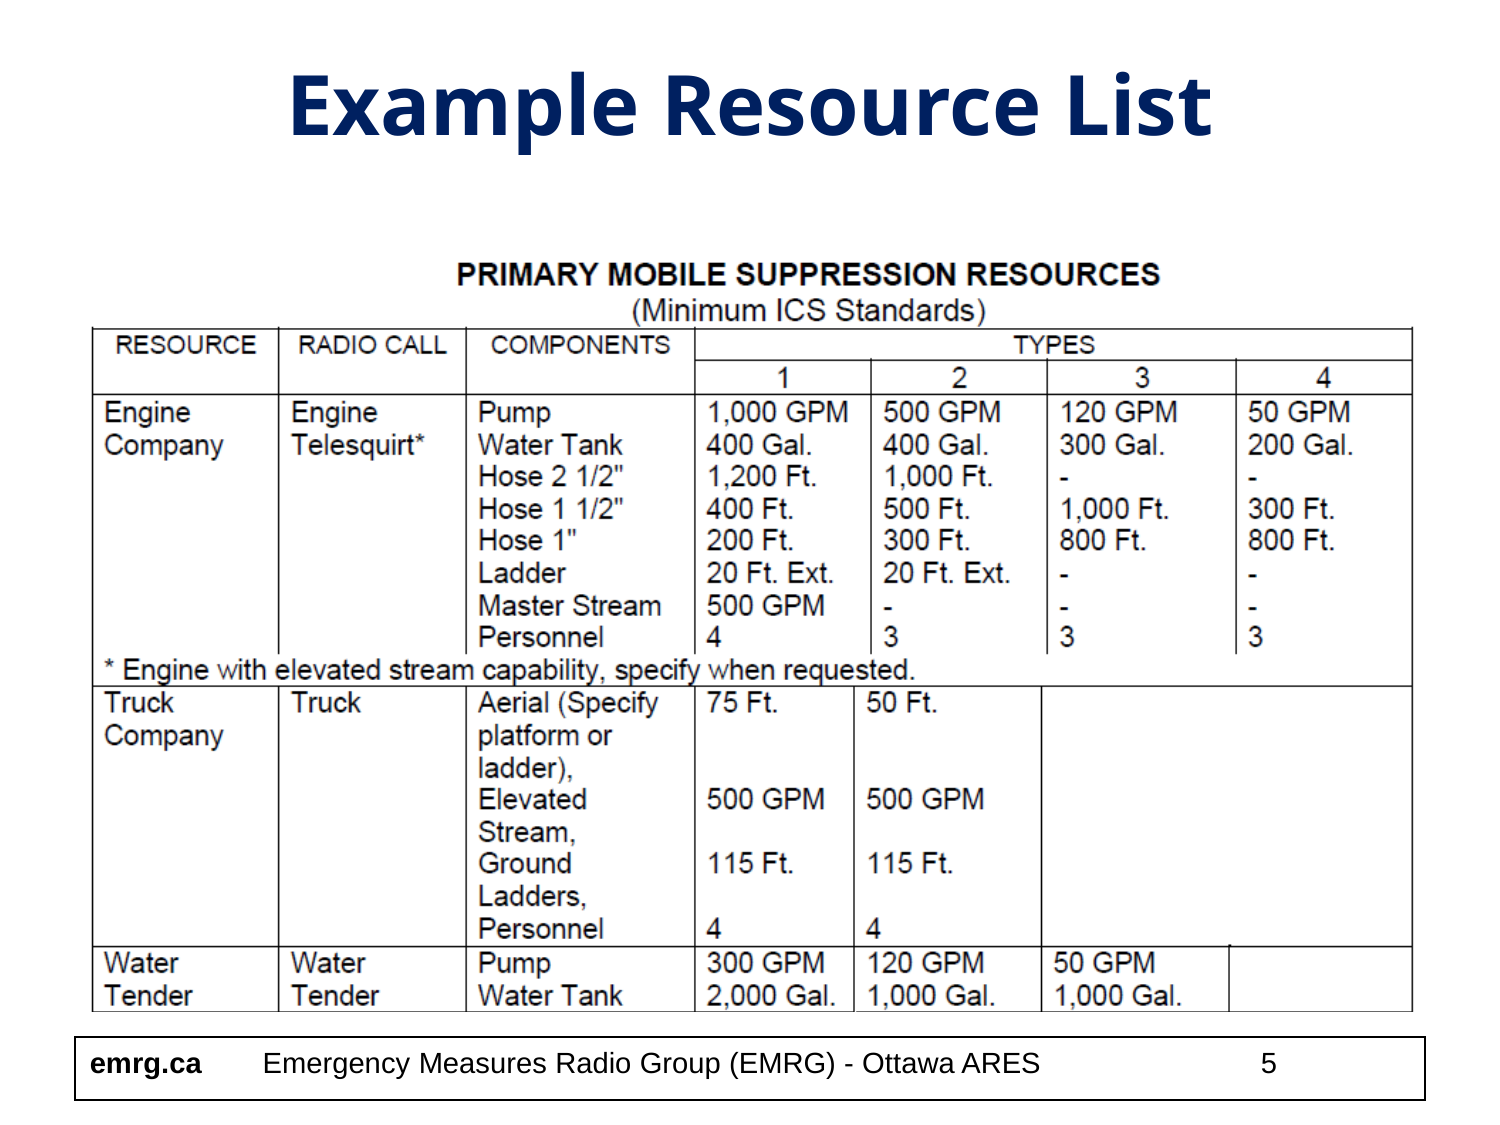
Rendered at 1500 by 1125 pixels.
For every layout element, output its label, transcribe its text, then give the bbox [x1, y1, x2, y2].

footer Emergency Measures Radio Group (EMRG) - Ottawa ARES [247, 1037, 1238, 1103]
title Example Resource List [75, 45, 1425, 233]
picture [75, 253, 1426, 1012]
slide_number <number> [1246, 1037, 1425, 1103]
